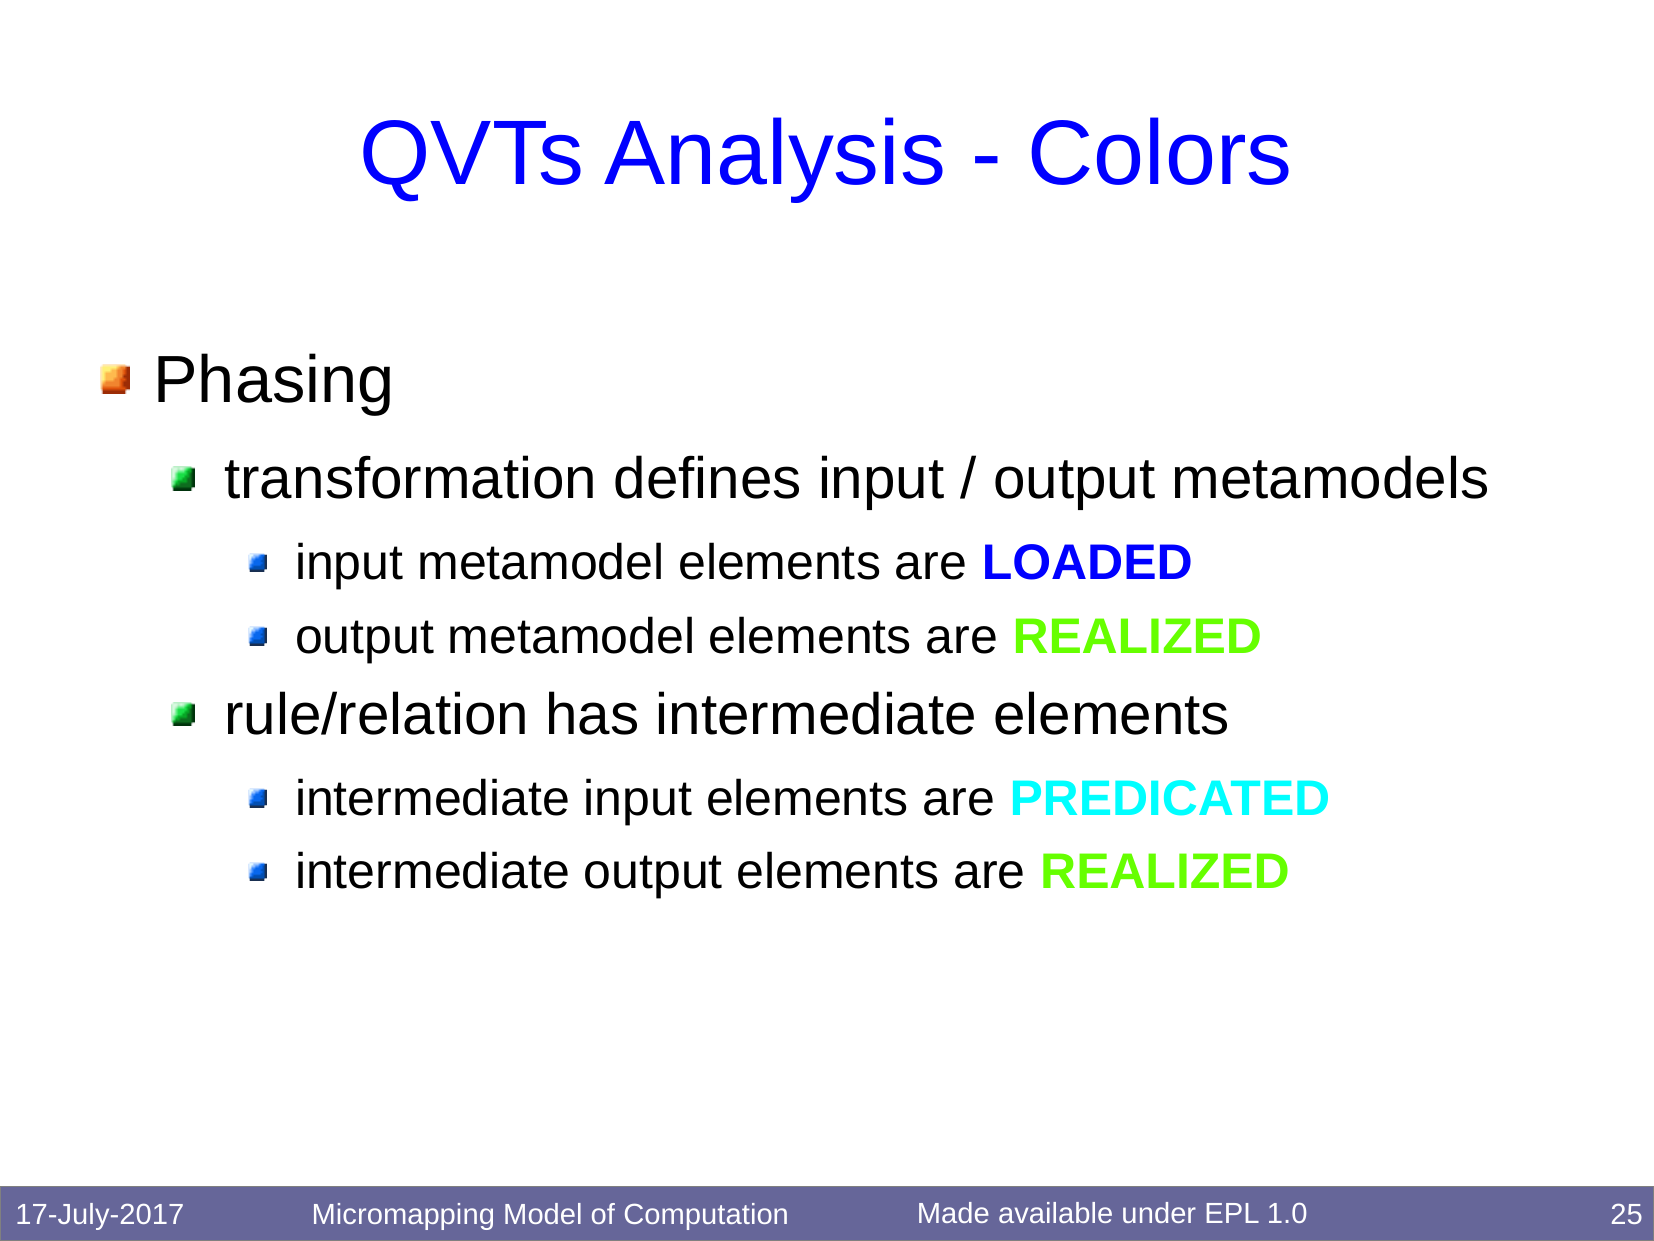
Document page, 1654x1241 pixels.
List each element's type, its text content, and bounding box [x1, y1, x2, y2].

list Phasing transformation defines input / output metamodels input metamodel elements are LOADED output metamodel elements are REALIZED rule/relation has intermediate elements intermediate input elements are PREDICATED intermediate output elements are REALIZED [82, 237, 1571, 1056]
title QVTs Analysis - Colors [82, 49, 1571, 237]
